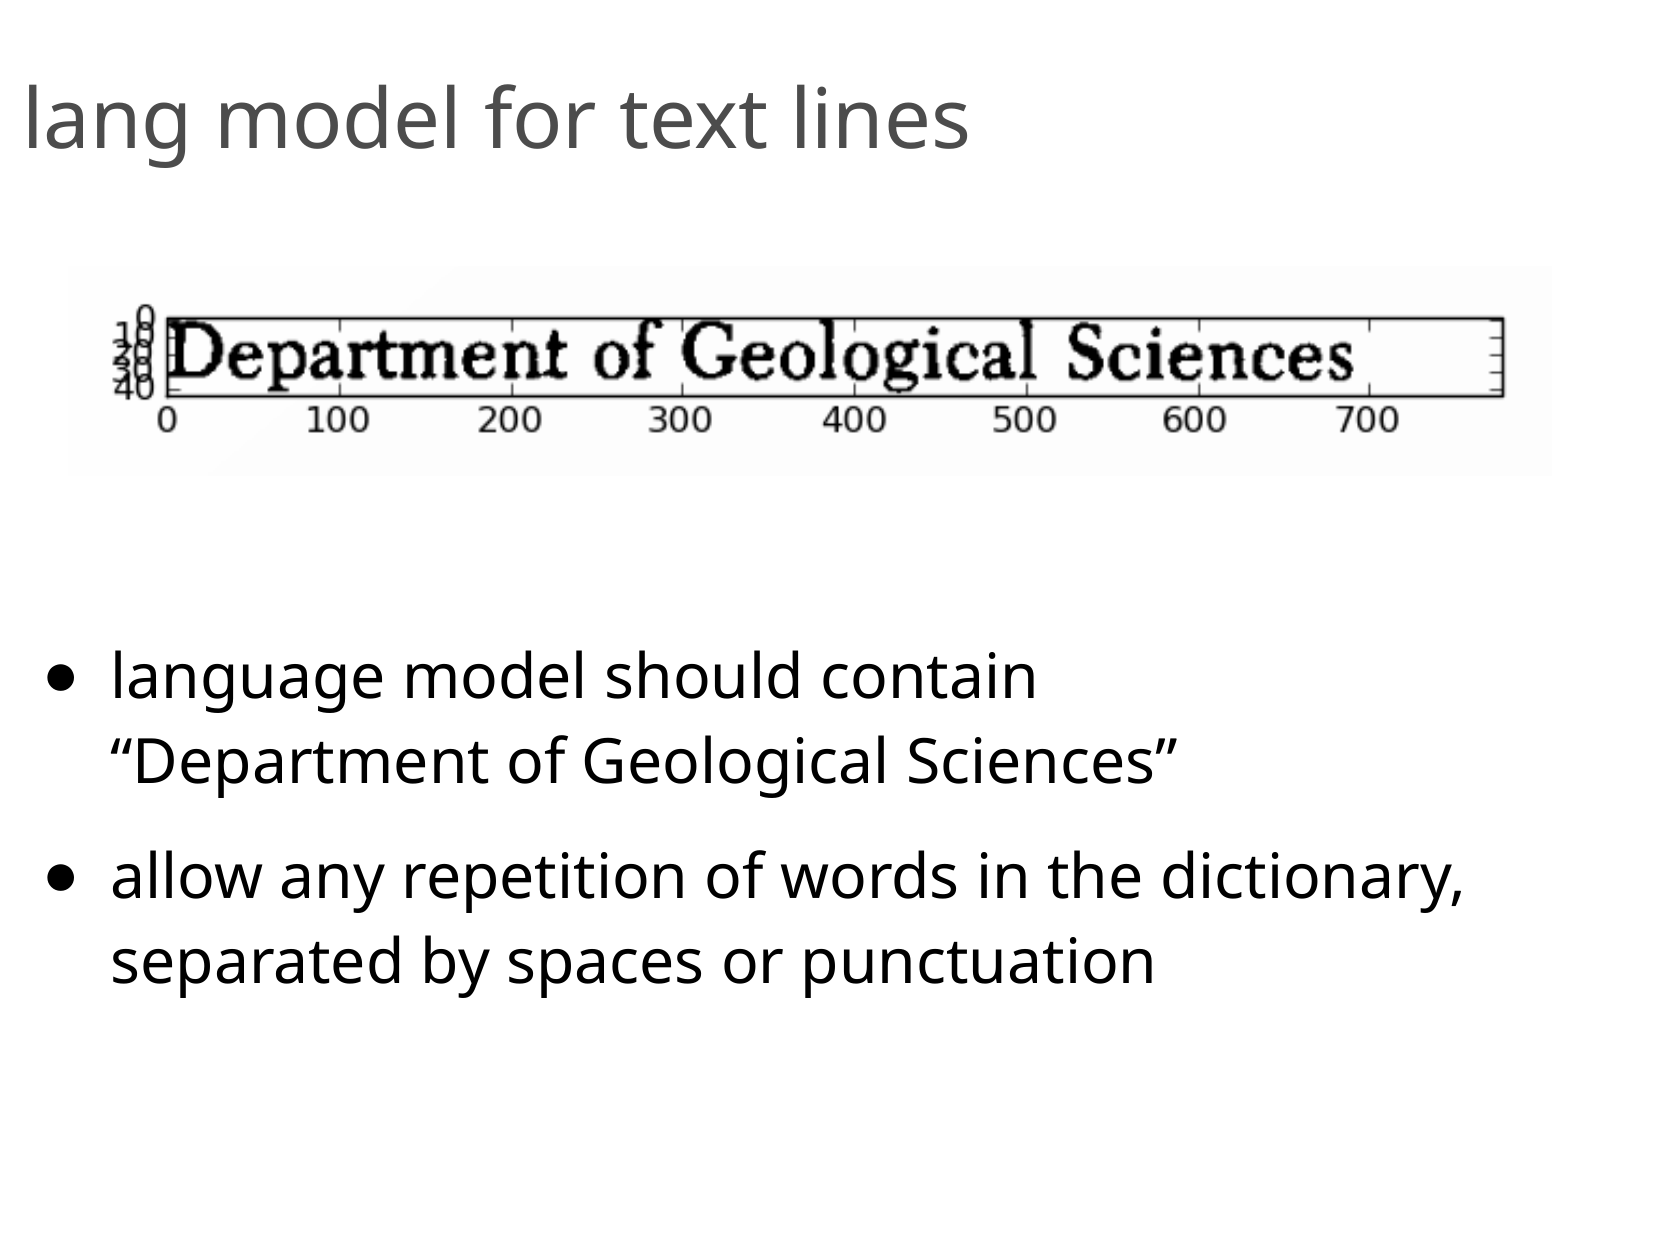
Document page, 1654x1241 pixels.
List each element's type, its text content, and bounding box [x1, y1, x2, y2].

list language model should contain “Department of Geological Sciences” allow any repetition of words in the dictionary, separated by spaces or punctuation [25, 475, 1654, 1158]
picture [68, 266, 1552, 475]
title lang model for text lines [22, 19, 1654, 213]
